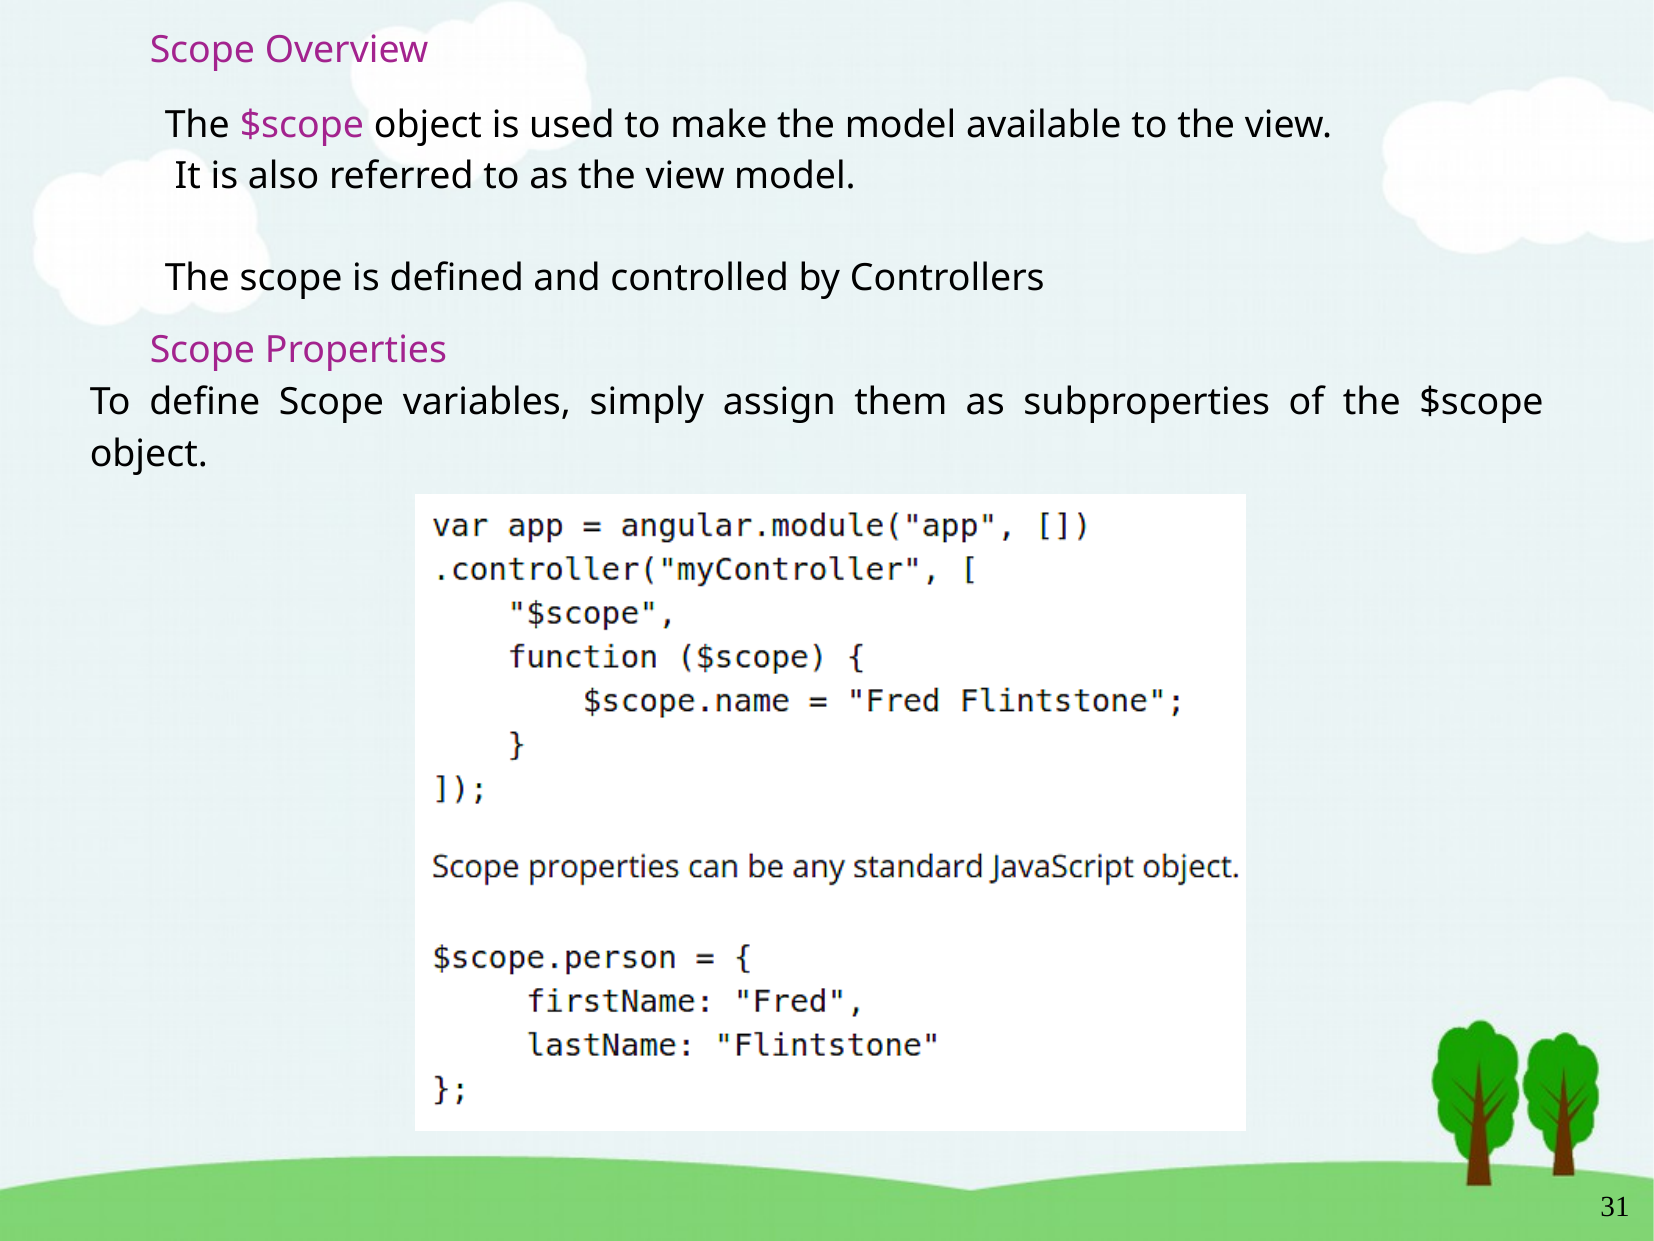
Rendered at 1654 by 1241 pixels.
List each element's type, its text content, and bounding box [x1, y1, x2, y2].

text_box Scope Overview [135, 15, 646, 72]
picture [0, 0, 1654, 1241]
text_box Scope Properties [135, 315, 1396, 367]
text_box To define Scope variables, simply assign them as subproperties of the $scope object. [75, 367, 1561, 466]
text_box The $scope object is used to make the model available to the view. It is also referred to as the view model. The scope is defined and controlled by Controllers [150, 90, 1576, 270]
